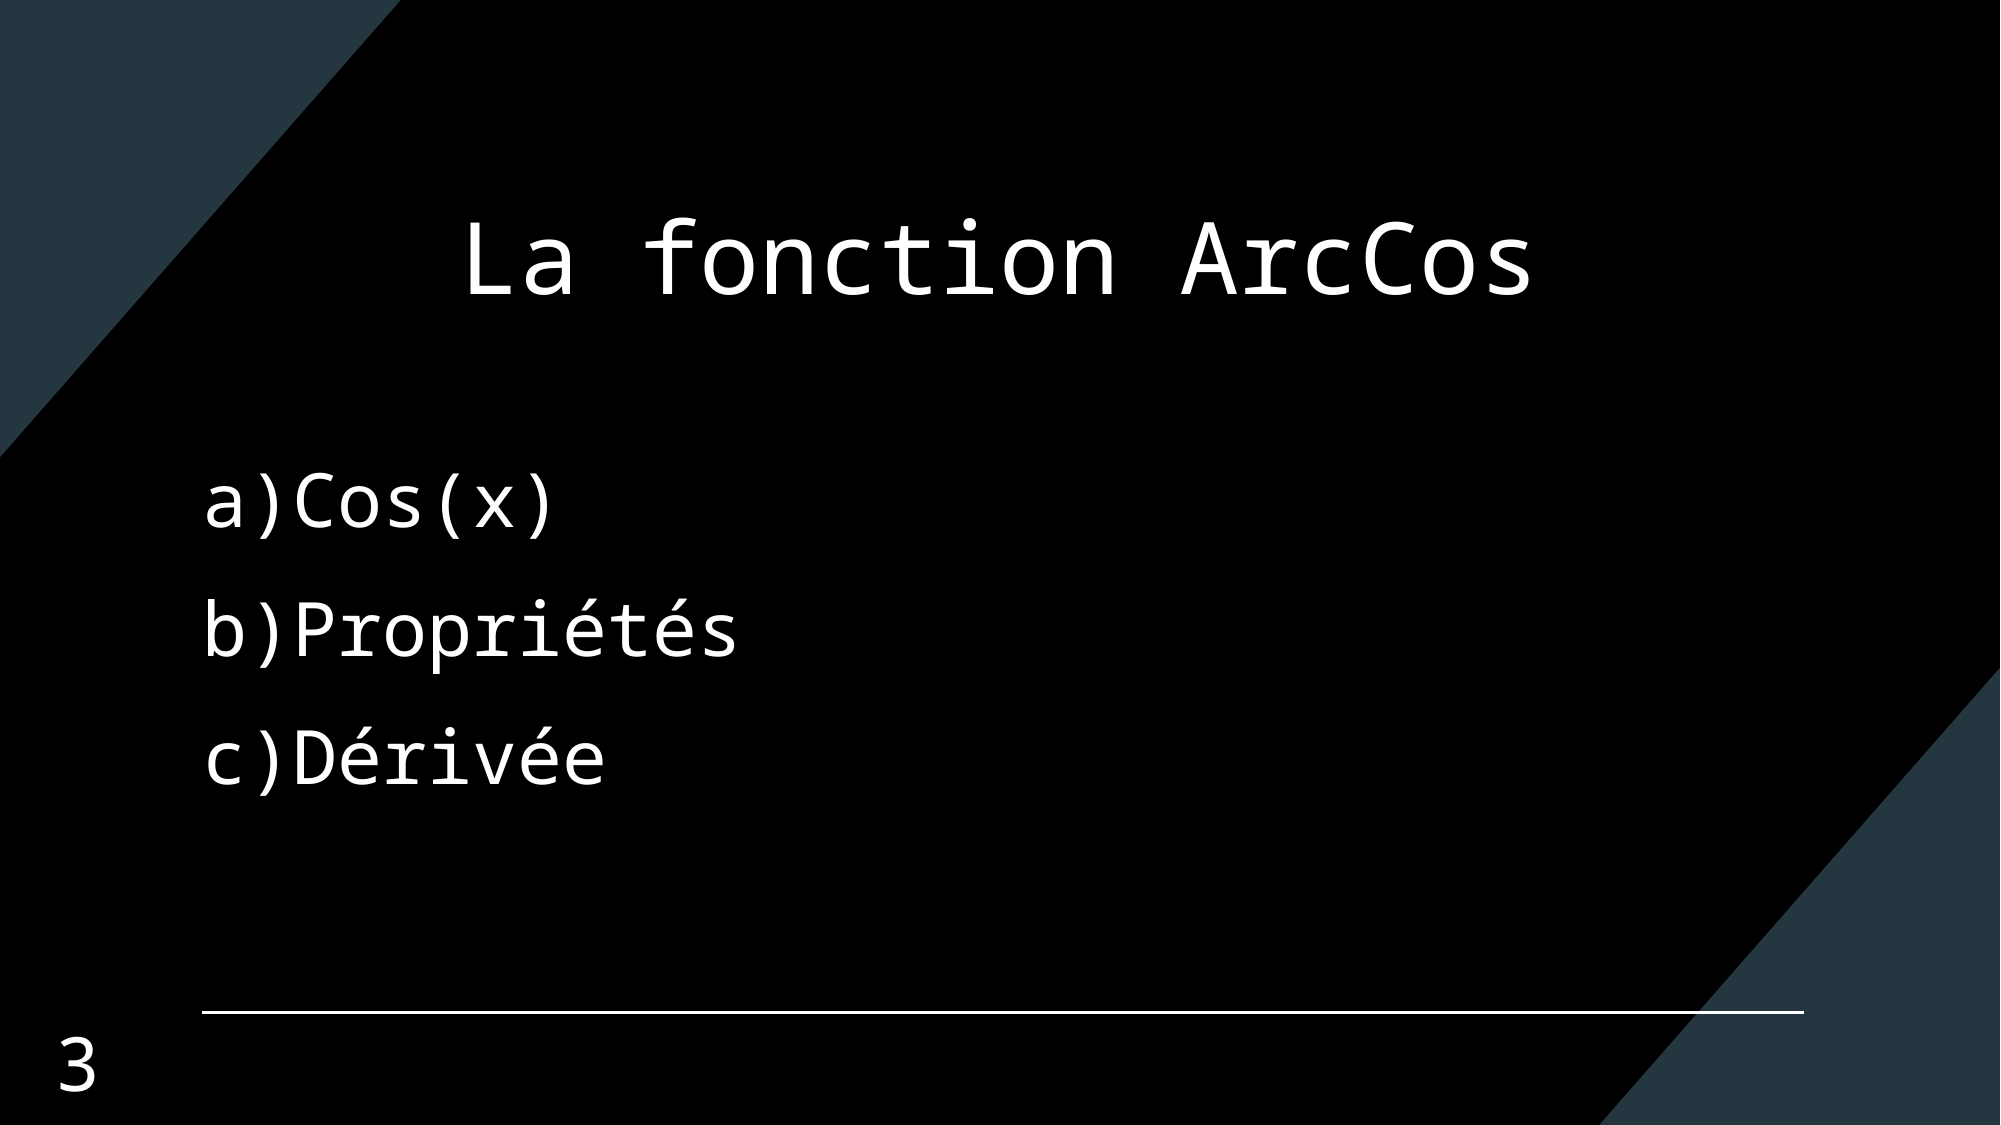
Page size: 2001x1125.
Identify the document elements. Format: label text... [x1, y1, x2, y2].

text_box <number> [40, 1003, 433, 1107]
list Cos(x) Propriétés Dérivée [187, 143, 1813, 968]
